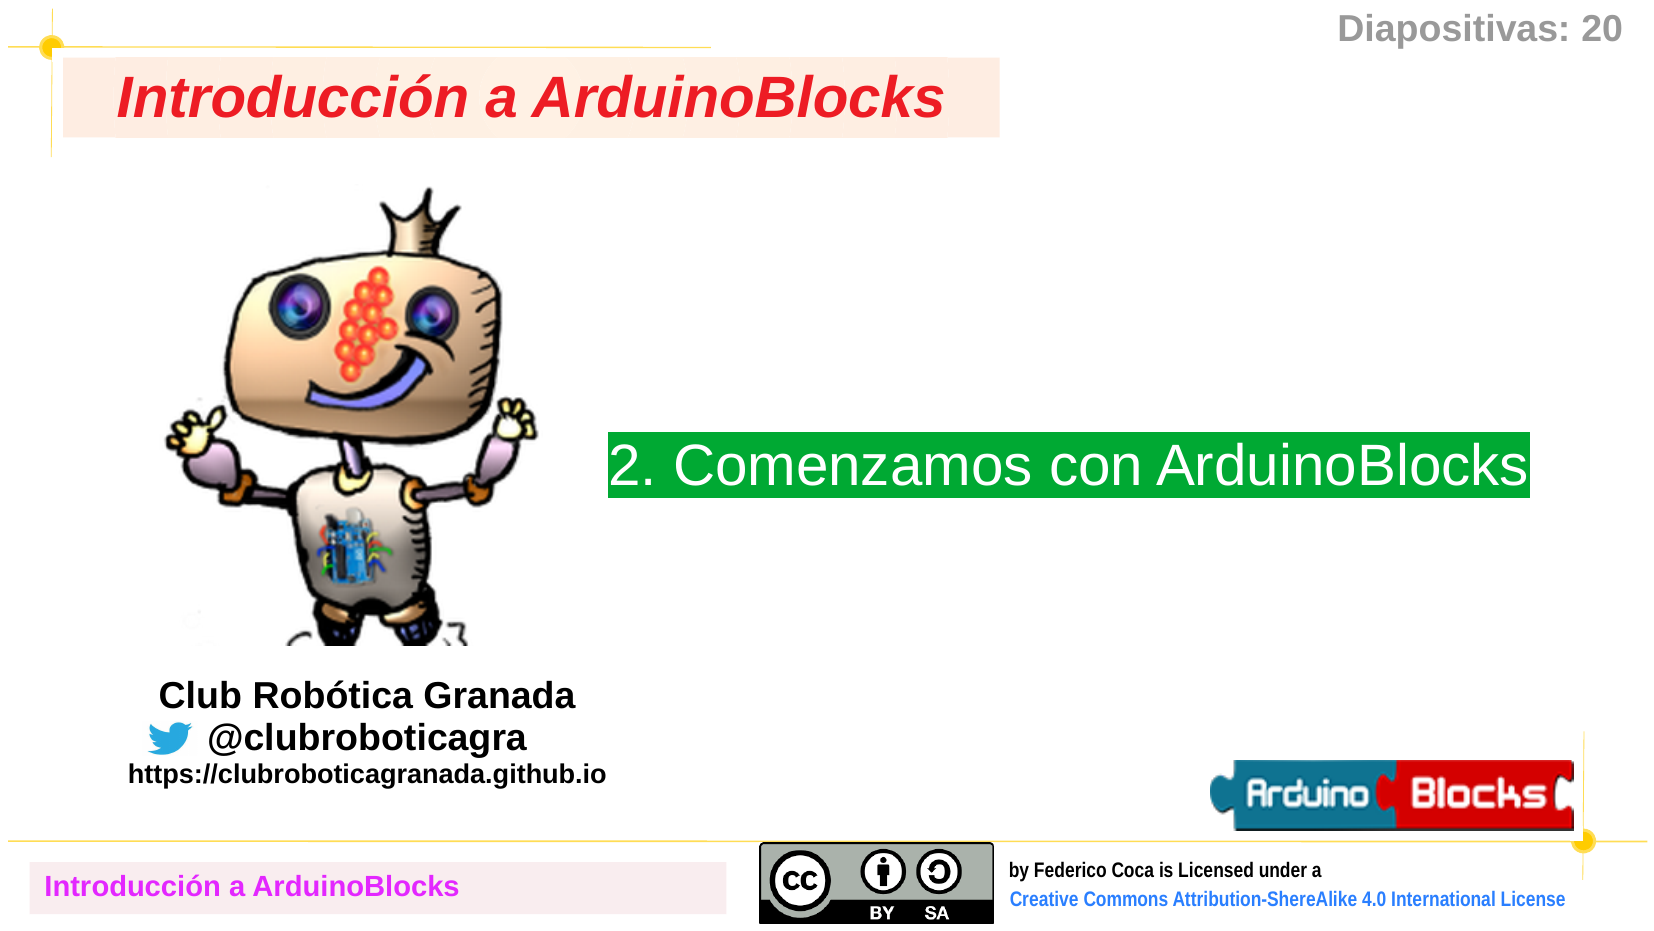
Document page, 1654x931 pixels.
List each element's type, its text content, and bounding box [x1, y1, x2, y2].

picture [142, 721, 198, 756]
text_box Introducción a ArduinoBlocks [29, 862, 727, 915]
text_box Diapositivas: 20 [1322, 0, 1644, 57]
text_box Introducción a ArduinoBlocks [63, 57, 1000, 138]
picture [154, 184, 581, 646]
text_box Club Robótica Granada @clubroboticagra https://clubroboticagranada.github.io [107, 667, 627, 797]
text_box 2. Comenzamos con ArduinoBlocks [593, 425, 1591, 505]
picture [1210, 760, 1574, 832]
